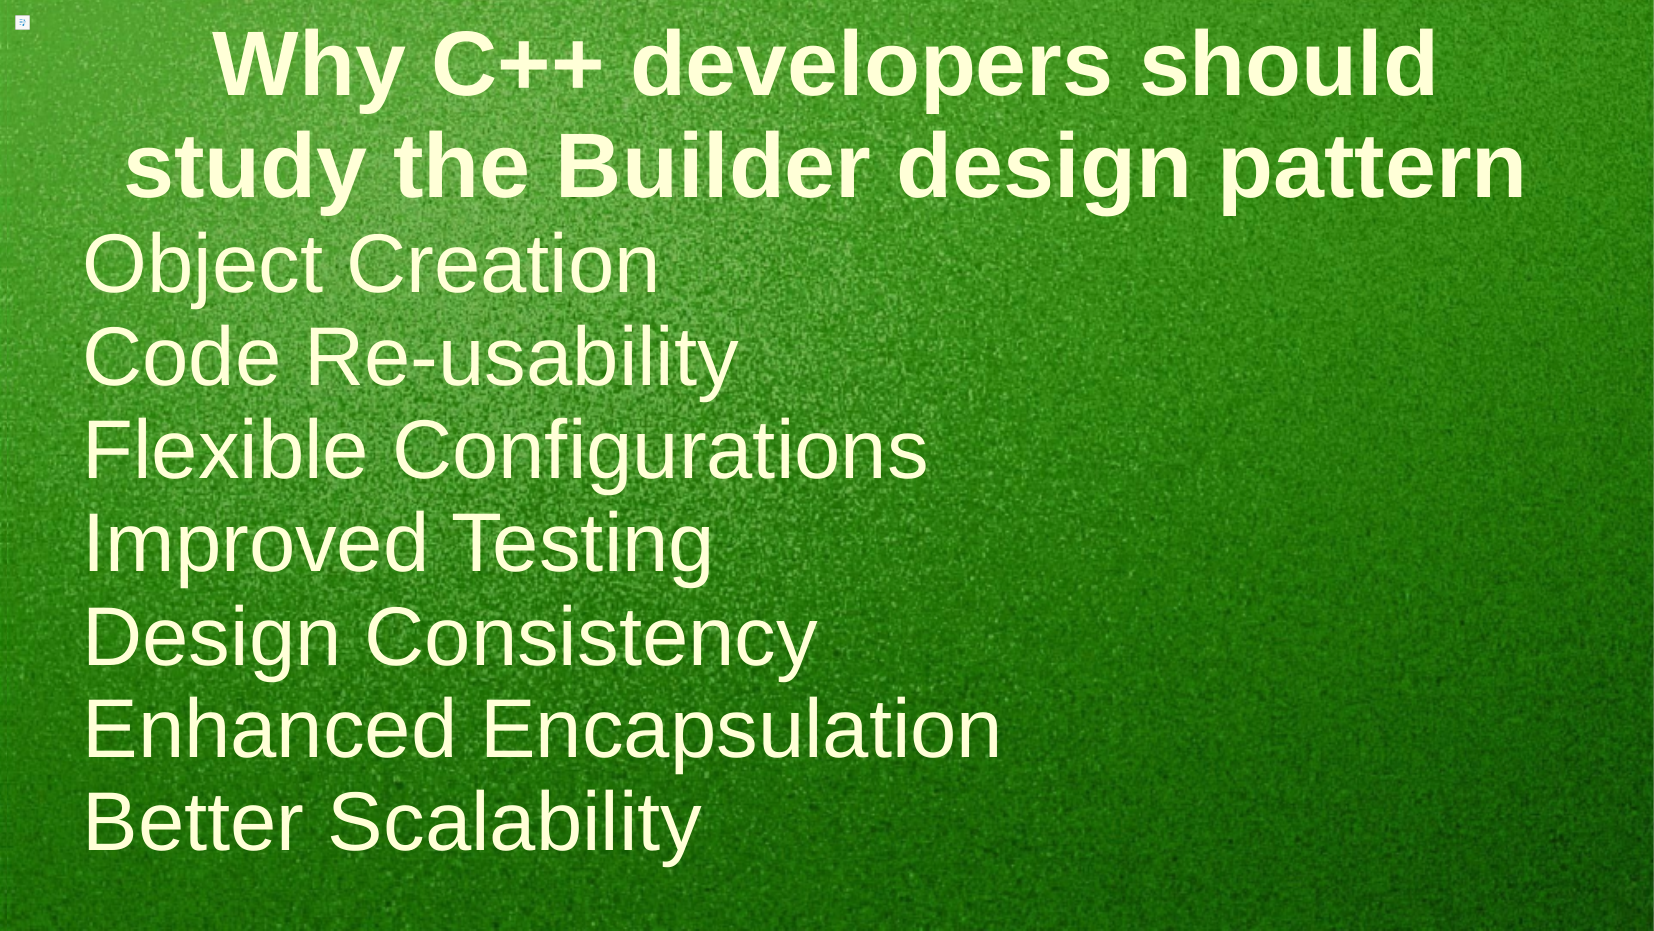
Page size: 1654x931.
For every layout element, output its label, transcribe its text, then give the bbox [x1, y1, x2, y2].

subtitle Object Creation Code Re-usability Flexible Configurations Improved Testing Design Consistency Enhanced Encapsulation Better Scalability [82, 217, 1571, 869]
text_box [15, 15, 31, 31]
picture [0, 0, 1654, 931]
title Why C++ developers should study the Builder design pattern [82, 12, 1571, 217]
